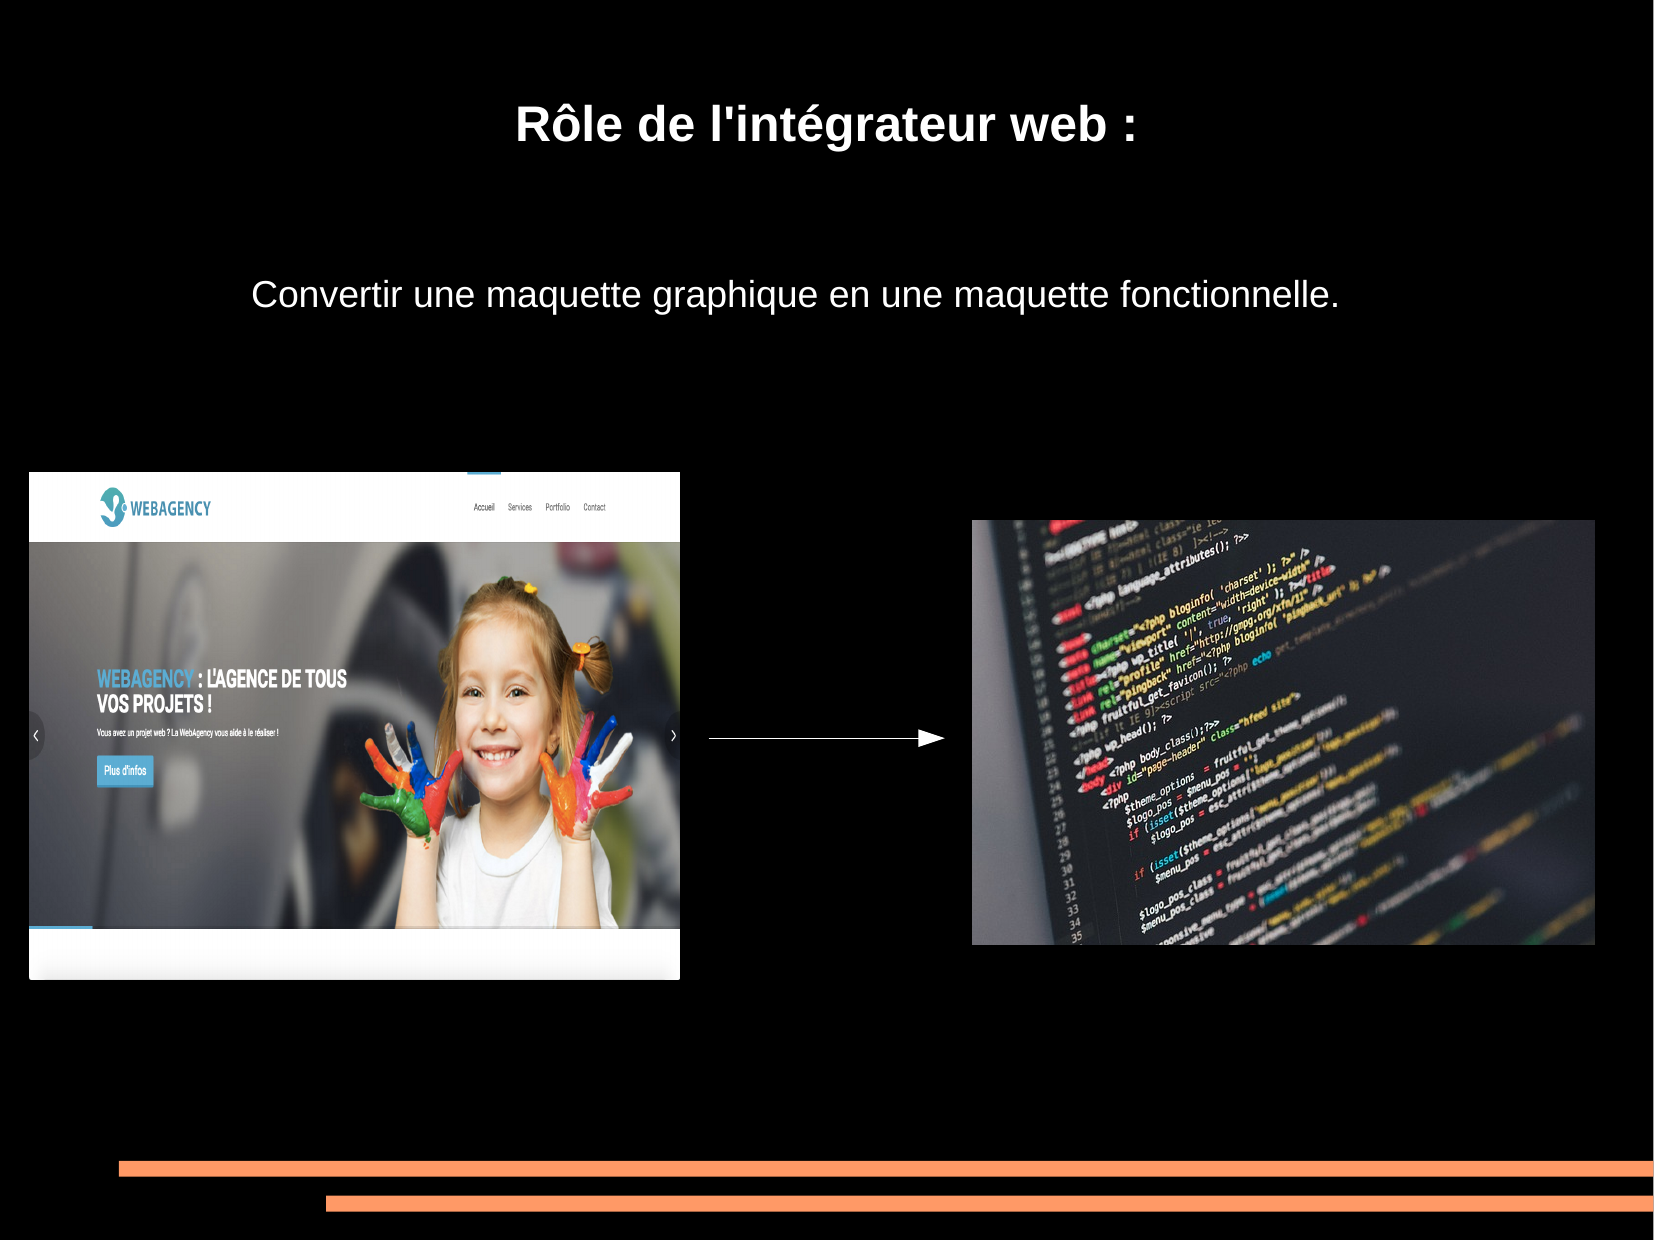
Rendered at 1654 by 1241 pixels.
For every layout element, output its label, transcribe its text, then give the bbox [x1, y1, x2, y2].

picture [29, 472, 680, 980]
text_box Convertir une maquette graphique en une maquette fonctionnelle. [236, 265, 1595, 323]
picture [972, 520, 1595, 945]
text_box Rôle de l'intégrateur web : [265, 88, 1388, 207]
